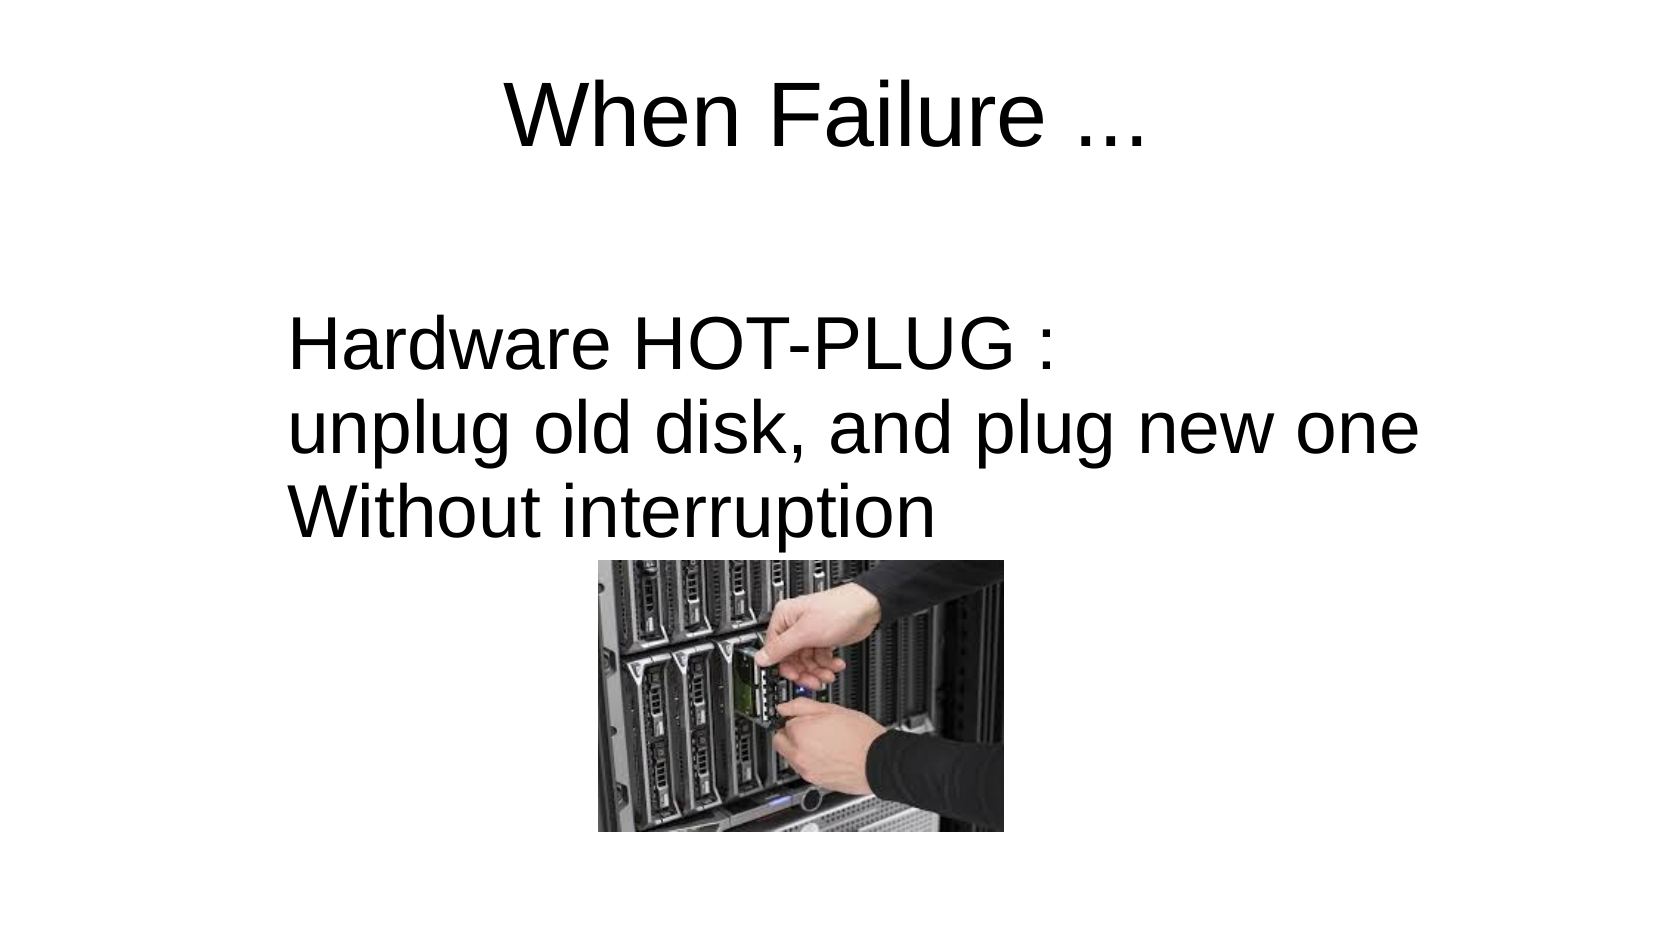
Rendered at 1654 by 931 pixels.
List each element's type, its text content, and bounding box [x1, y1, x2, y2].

picture [598, 560, 1004, 832]
text_box Hardware HOT-PLUG : unplug old disk, and plug new one Without interruption [272, 294, 1437, 562]
title When Failure ... [82, 37, 1571, 193]
